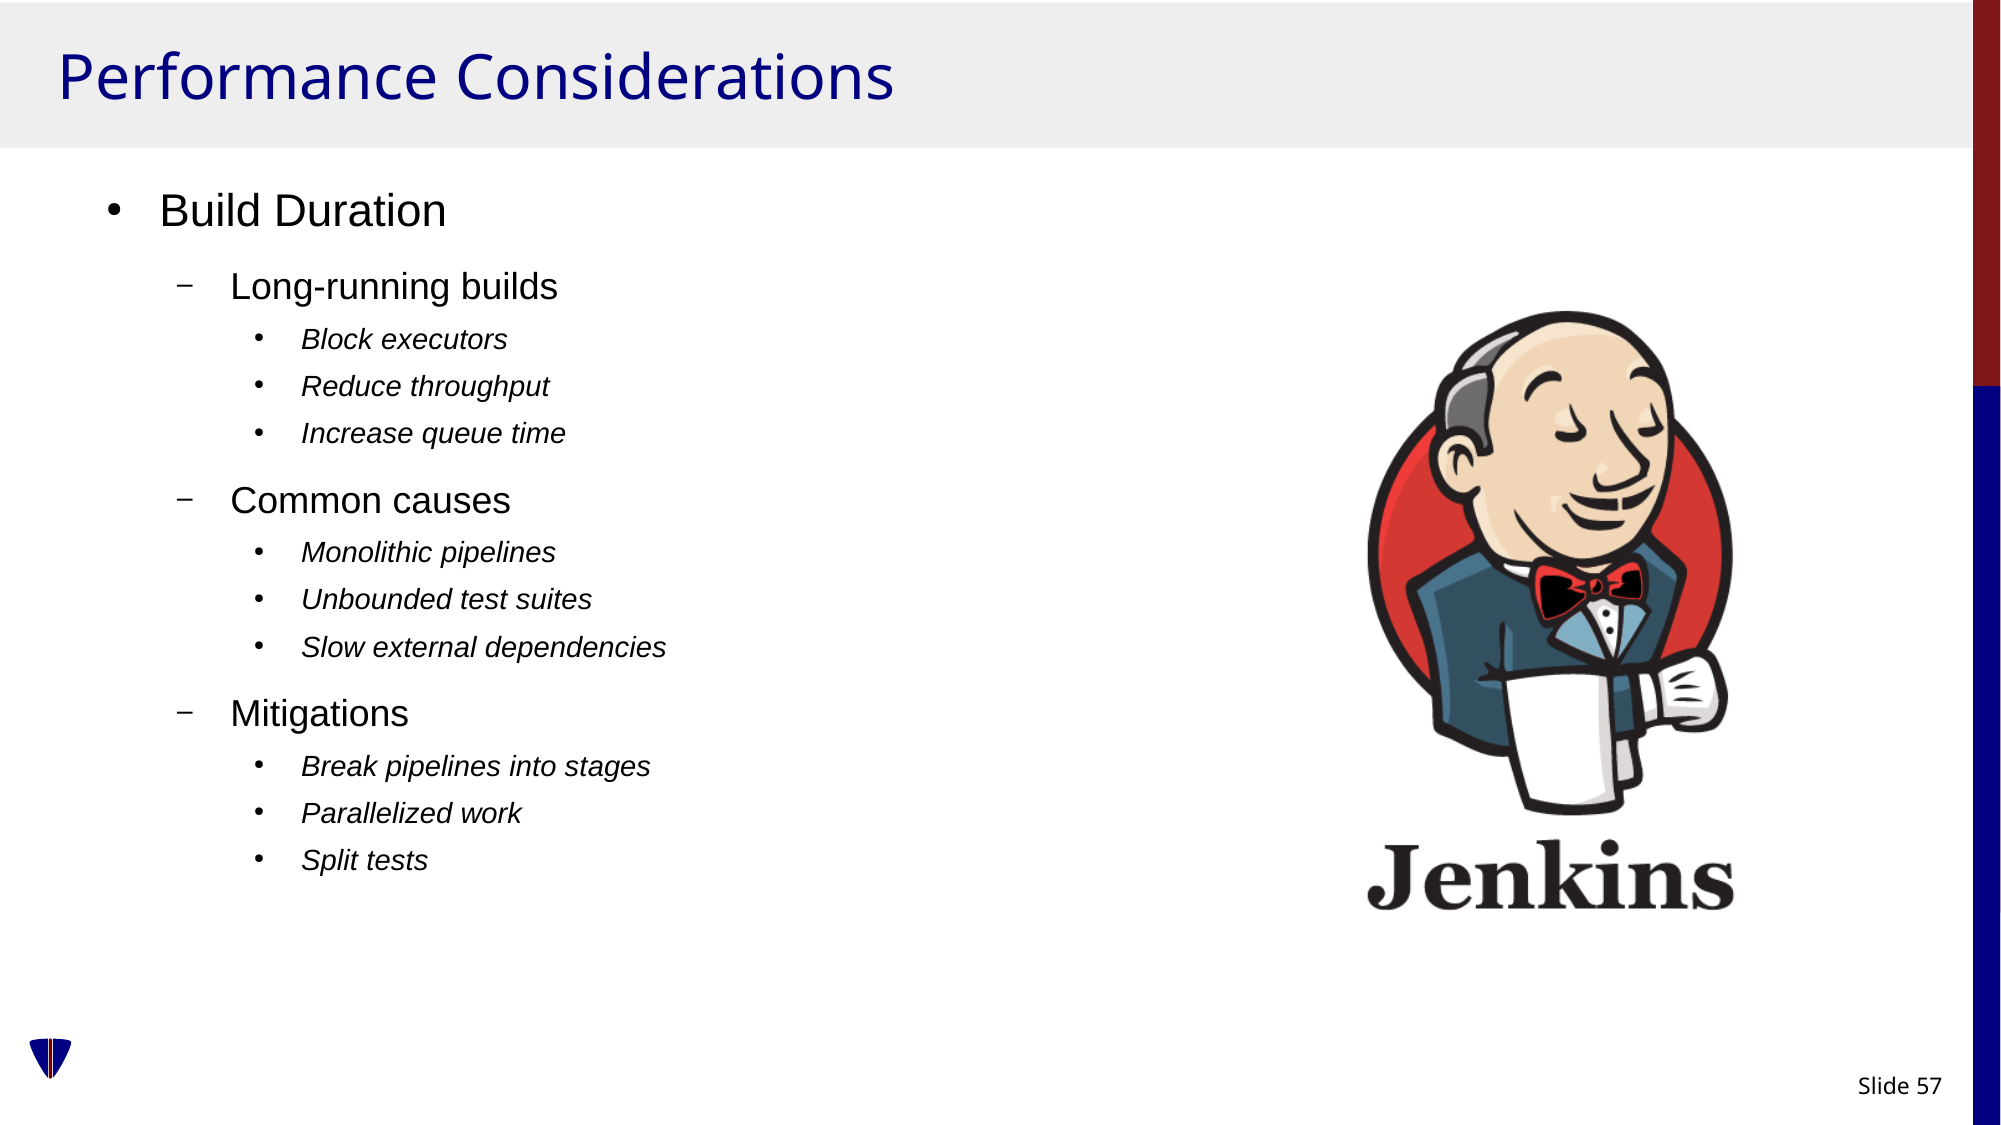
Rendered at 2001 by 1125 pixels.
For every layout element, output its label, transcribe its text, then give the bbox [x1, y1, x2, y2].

list Build Duration Long-running builds Block executors Reduce throughput Increase queue time Common causes Monolithic pipelines Unbounded test suites Slow external dependencies Mitigations Break pipelines into stages Parallelized work Split tests [88, 177, 1123, 1034]
picture [1240, 295, 1861, 916]
title Performance Considerations [0, 2, 1973, 148]
